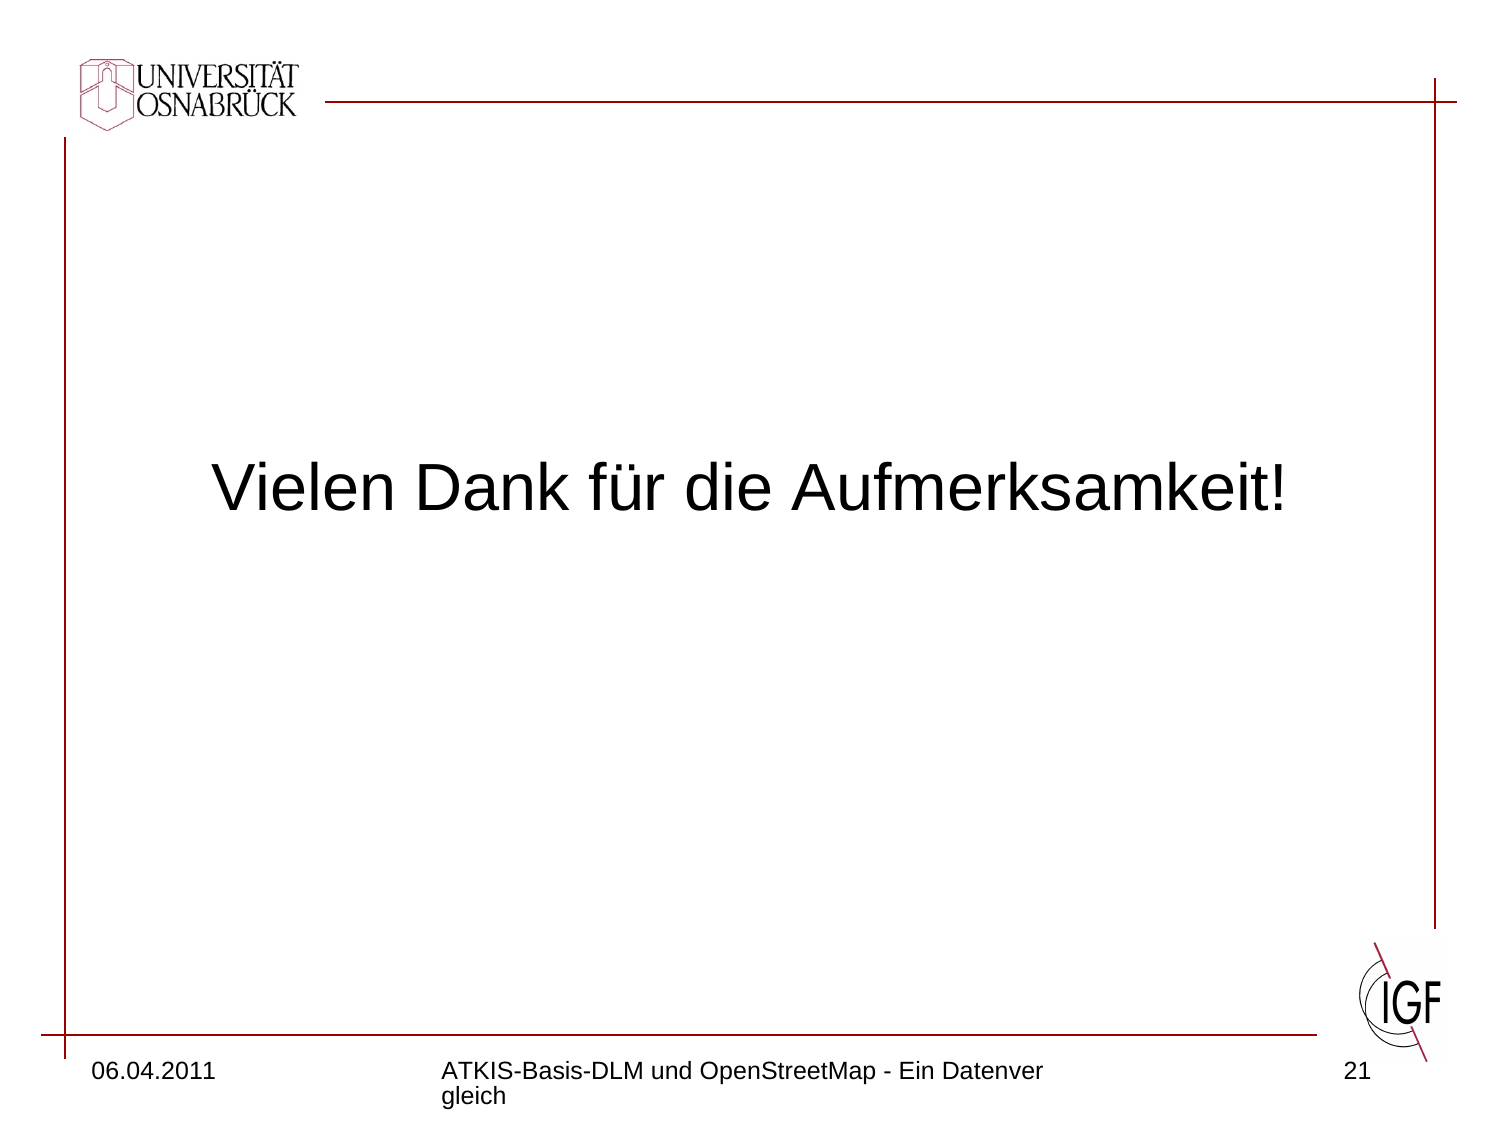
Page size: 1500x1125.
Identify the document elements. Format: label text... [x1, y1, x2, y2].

picture [1359, 942, 1448, 1062]
picture [79, 59, 299, 131]
list Vielen Dank für die Aufmerksamkeit! [75, 146, 1426, 1019]
